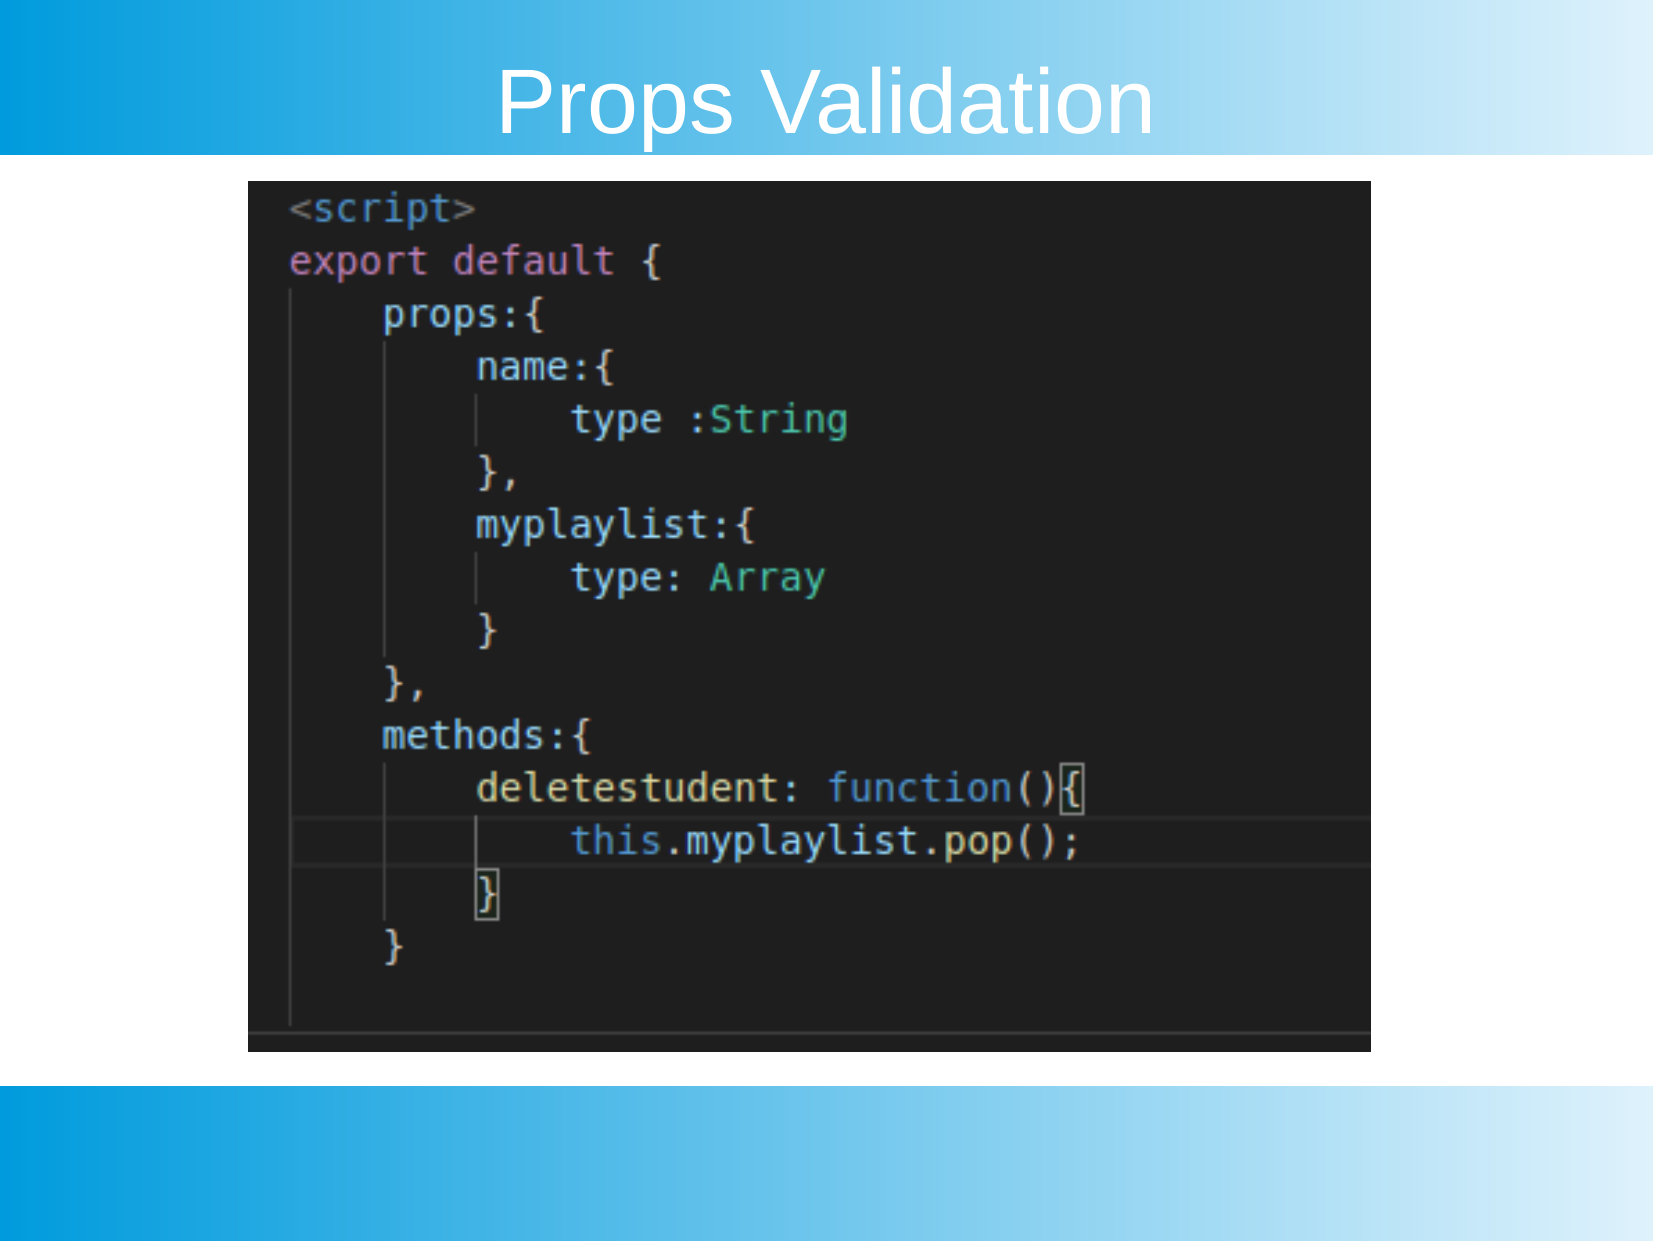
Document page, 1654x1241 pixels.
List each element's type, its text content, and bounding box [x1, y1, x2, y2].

picture [248, 181, 1371, 1052]
title Props Validation [82, 49, 1571, 155]
